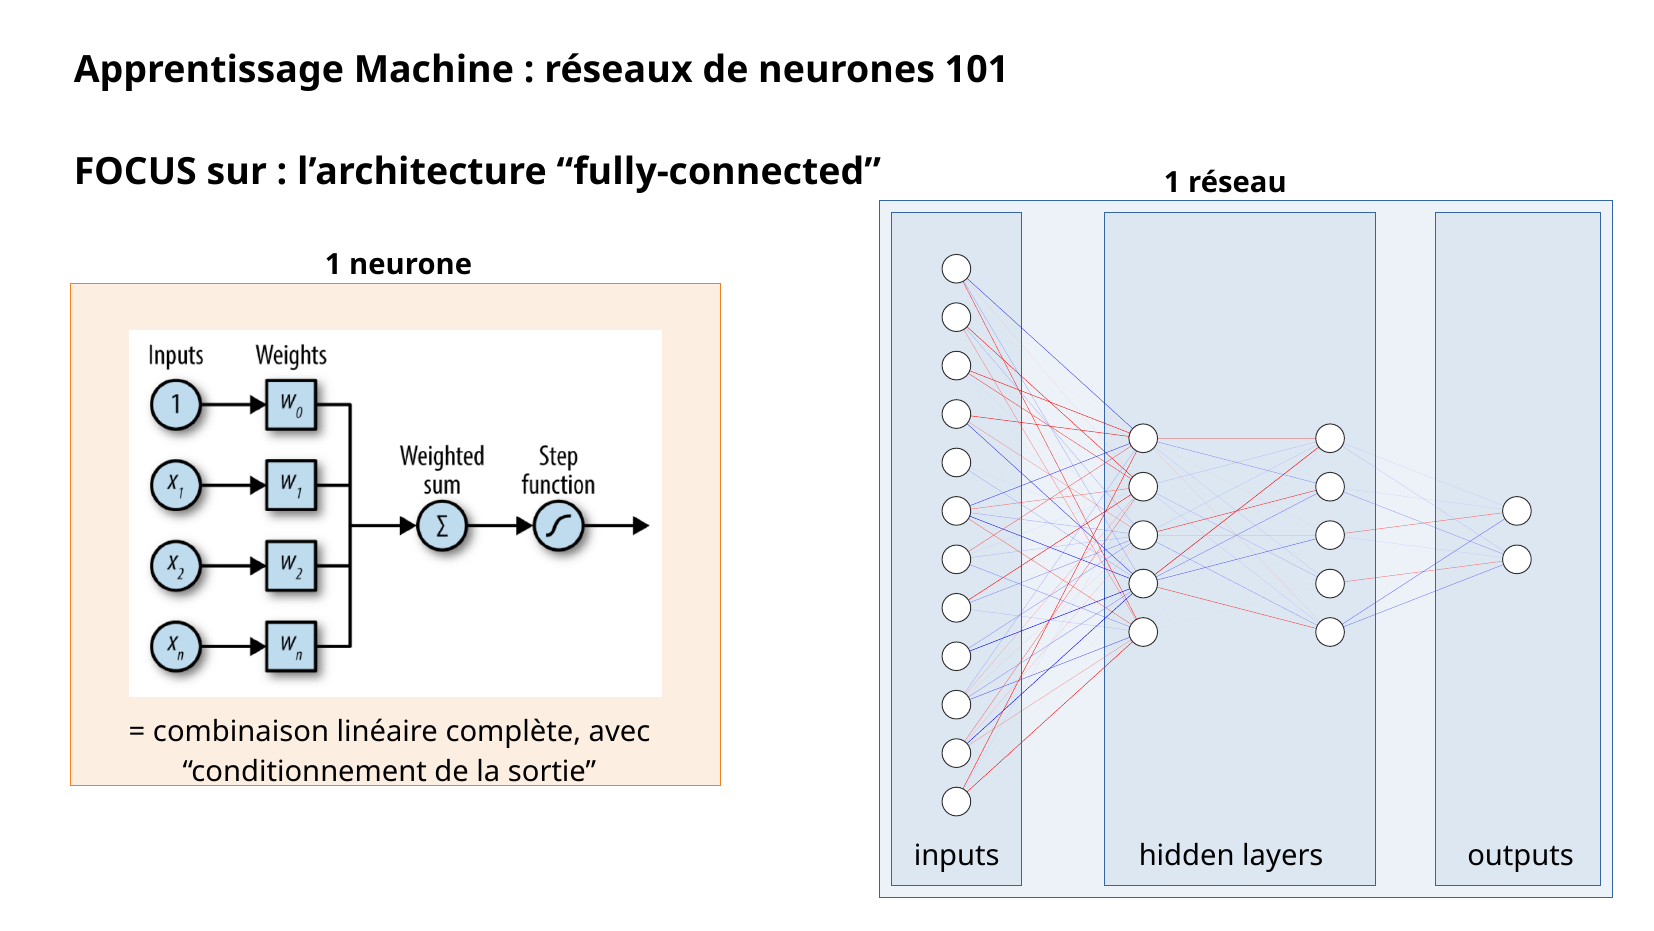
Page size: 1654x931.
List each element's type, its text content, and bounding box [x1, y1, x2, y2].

text_box outputs [1405, 826, 1636, 875]
text_box 1 réseau [1110, 153, 1341, 202]
picture [129, 330, 662, 697]
text_box 1 neurone [283, 236, 514, 284]
picture [891, 236, 1565, 839]
text_box [879, 200, 1613, 898]
text_box = combinaison linéaire complète, avec “conditionnement de la sortie” [106, 702, 674, 784]
text_box inputs [885, 826, 1028, 875]
text_box hidden layers [1116, 826, 1347, 875]
text_box [70, 283, 721, 786]
text_box Apprentissage Machine : réseaux de neurones 101 FOCUS sur : l’architecture “fully-connected” [59, 35, 1536, 177]
